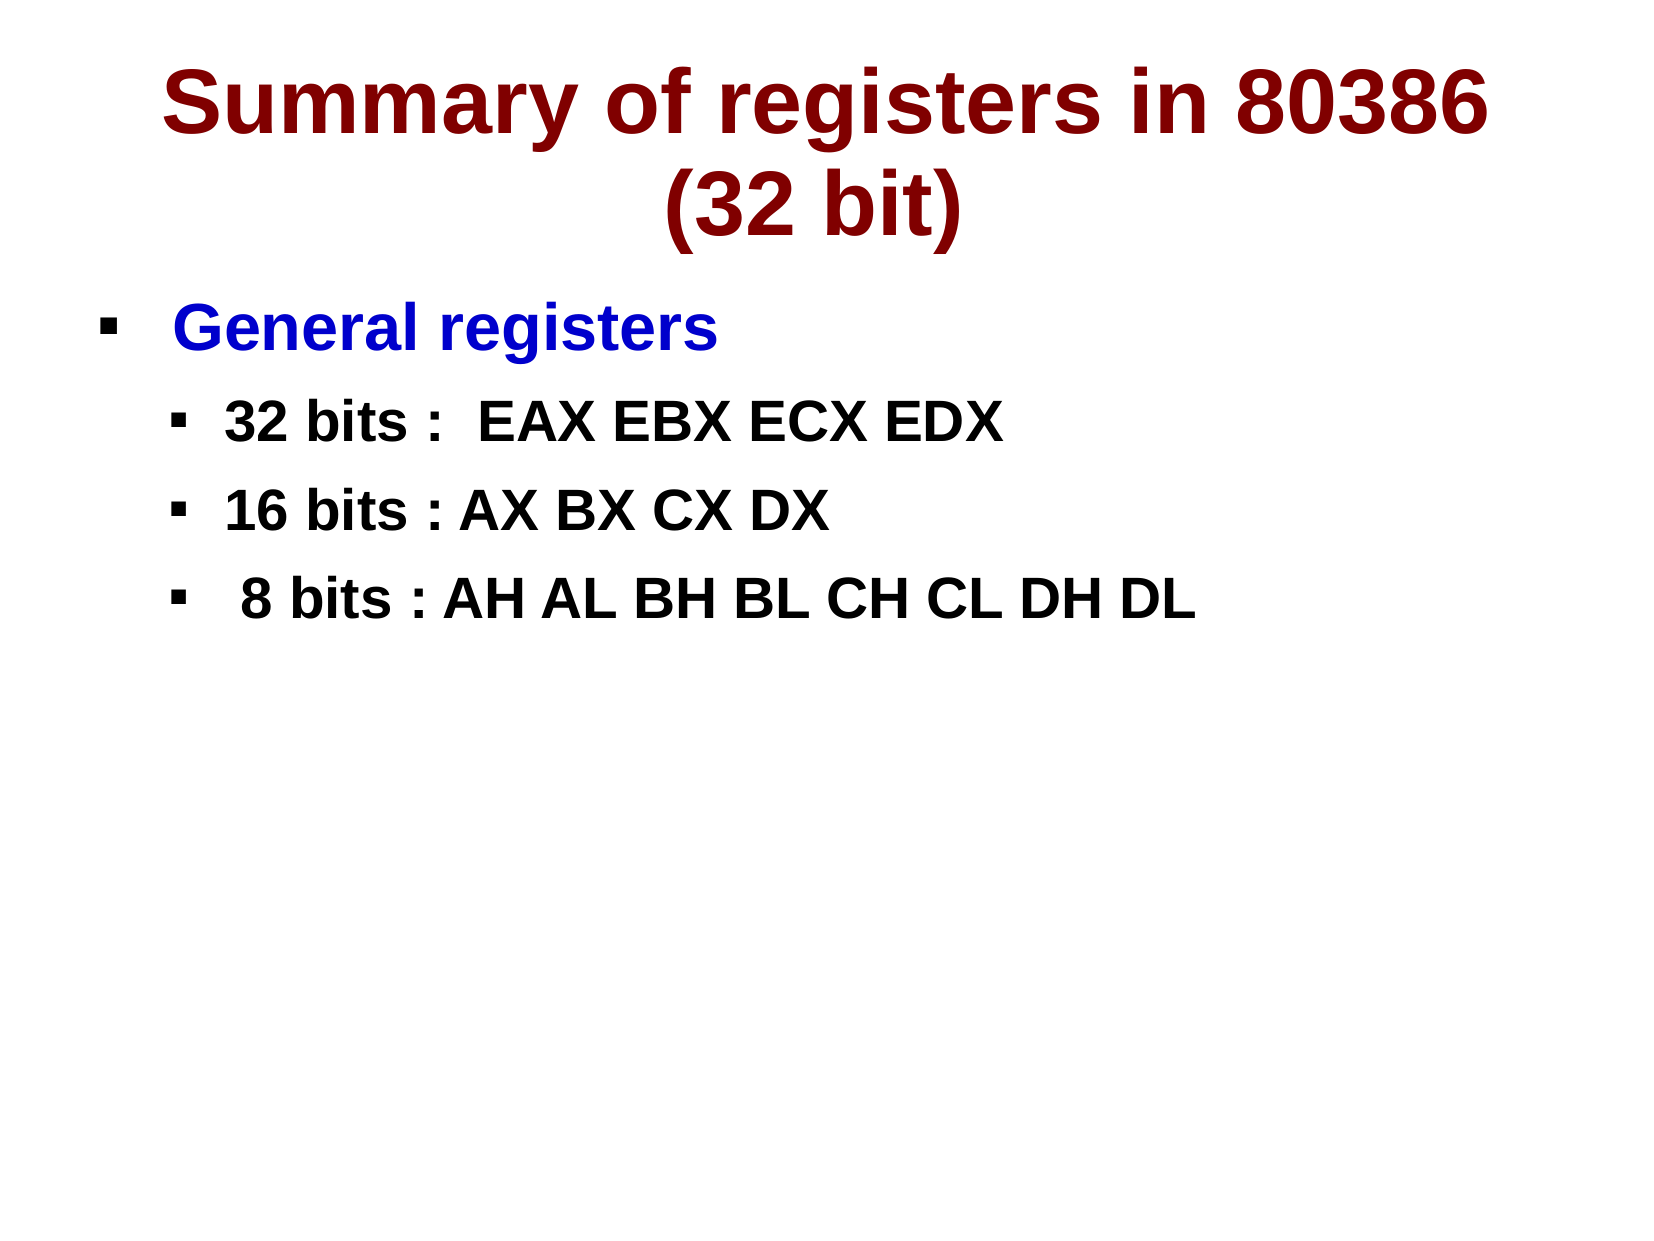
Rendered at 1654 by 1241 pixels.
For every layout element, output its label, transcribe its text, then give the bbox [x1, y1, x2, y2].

title Summary of registers in 80386 (32 bit) [82, 49, 1571, 257]
list General registers 32 bits : EAX EBX ECX EDX 16 bits : AX BX CX DX 8 bits : AH AL BH BL CH CL DH DL [82, 290, 1571, 1010]
